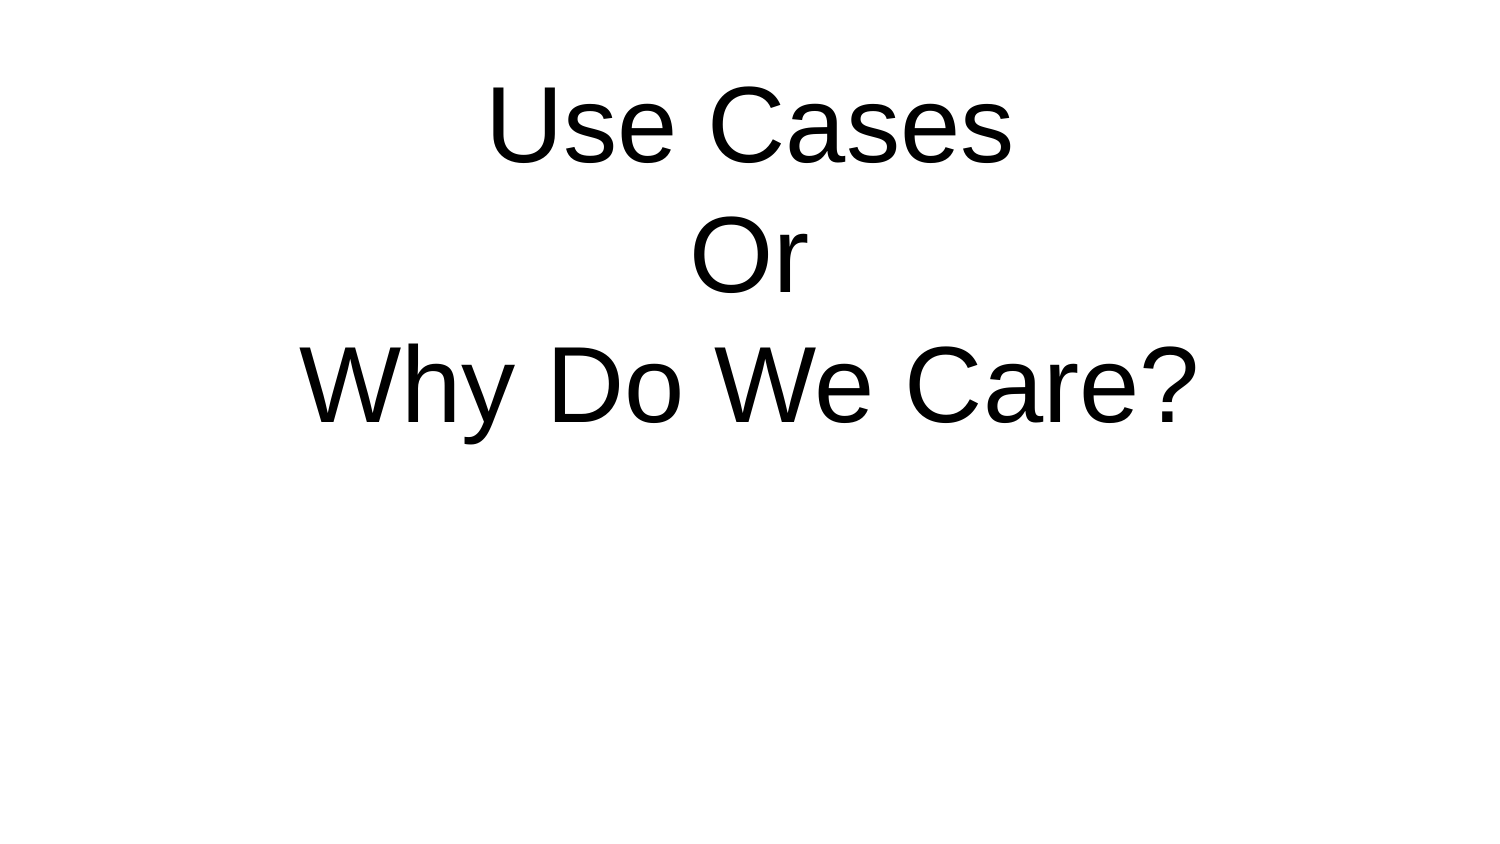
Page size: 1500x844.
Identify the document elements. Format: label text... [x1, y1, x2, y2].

title Use Cases Or Why Do We Care? [51, 122, 1449, 459]
